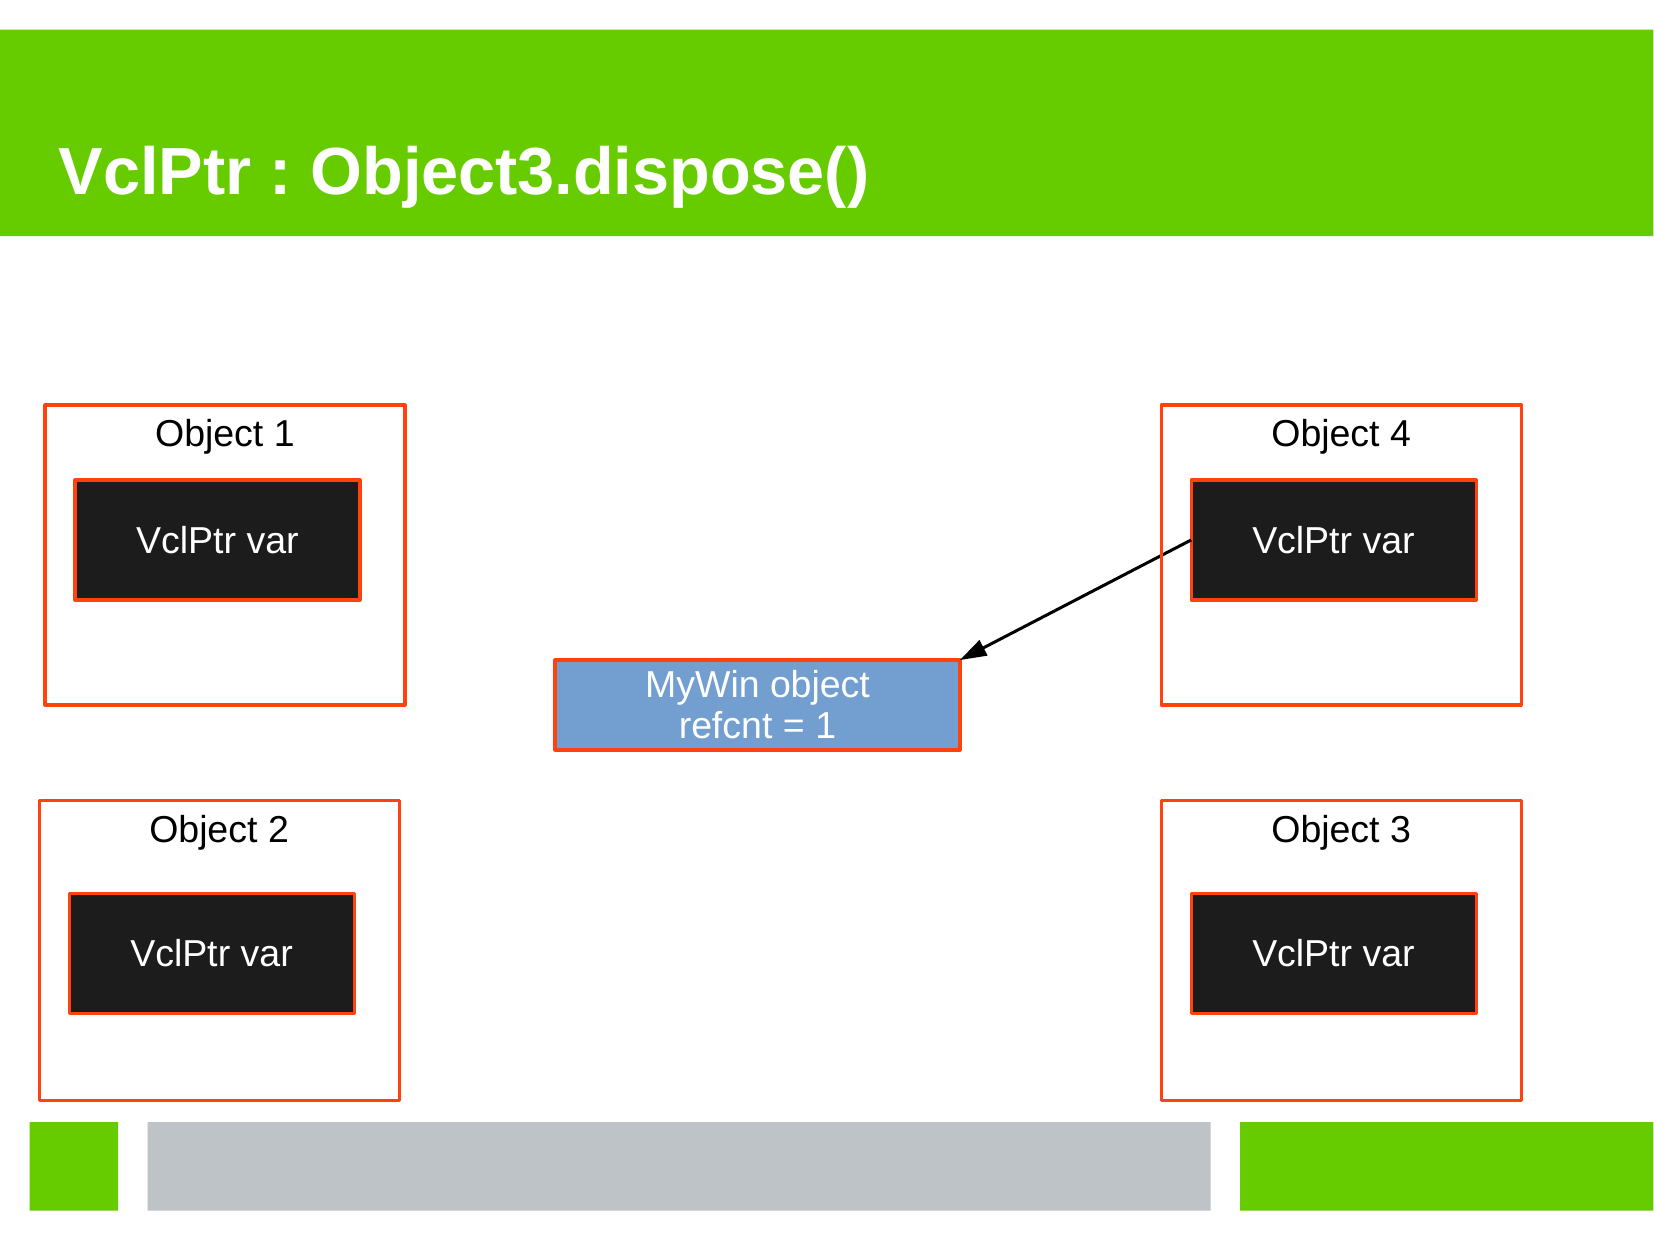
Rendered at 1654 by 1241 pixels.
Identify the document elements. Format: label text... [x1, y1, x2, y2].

text_box Object 3 [1161, 800, 1522, 1101]
text_box Object 4 [1161, 405, 1522, 706]
list [59, 324, 1565, 1093]
title VclPtr : Object3.dispose() [59, 59, 1595, 207]
text_box Object 1 [45, 405, 406, 706]
text_box Object 2 [39, 800, 400, 1101]
text_box MyWin object refcnt = 1 [555, 660, 961, 751]
